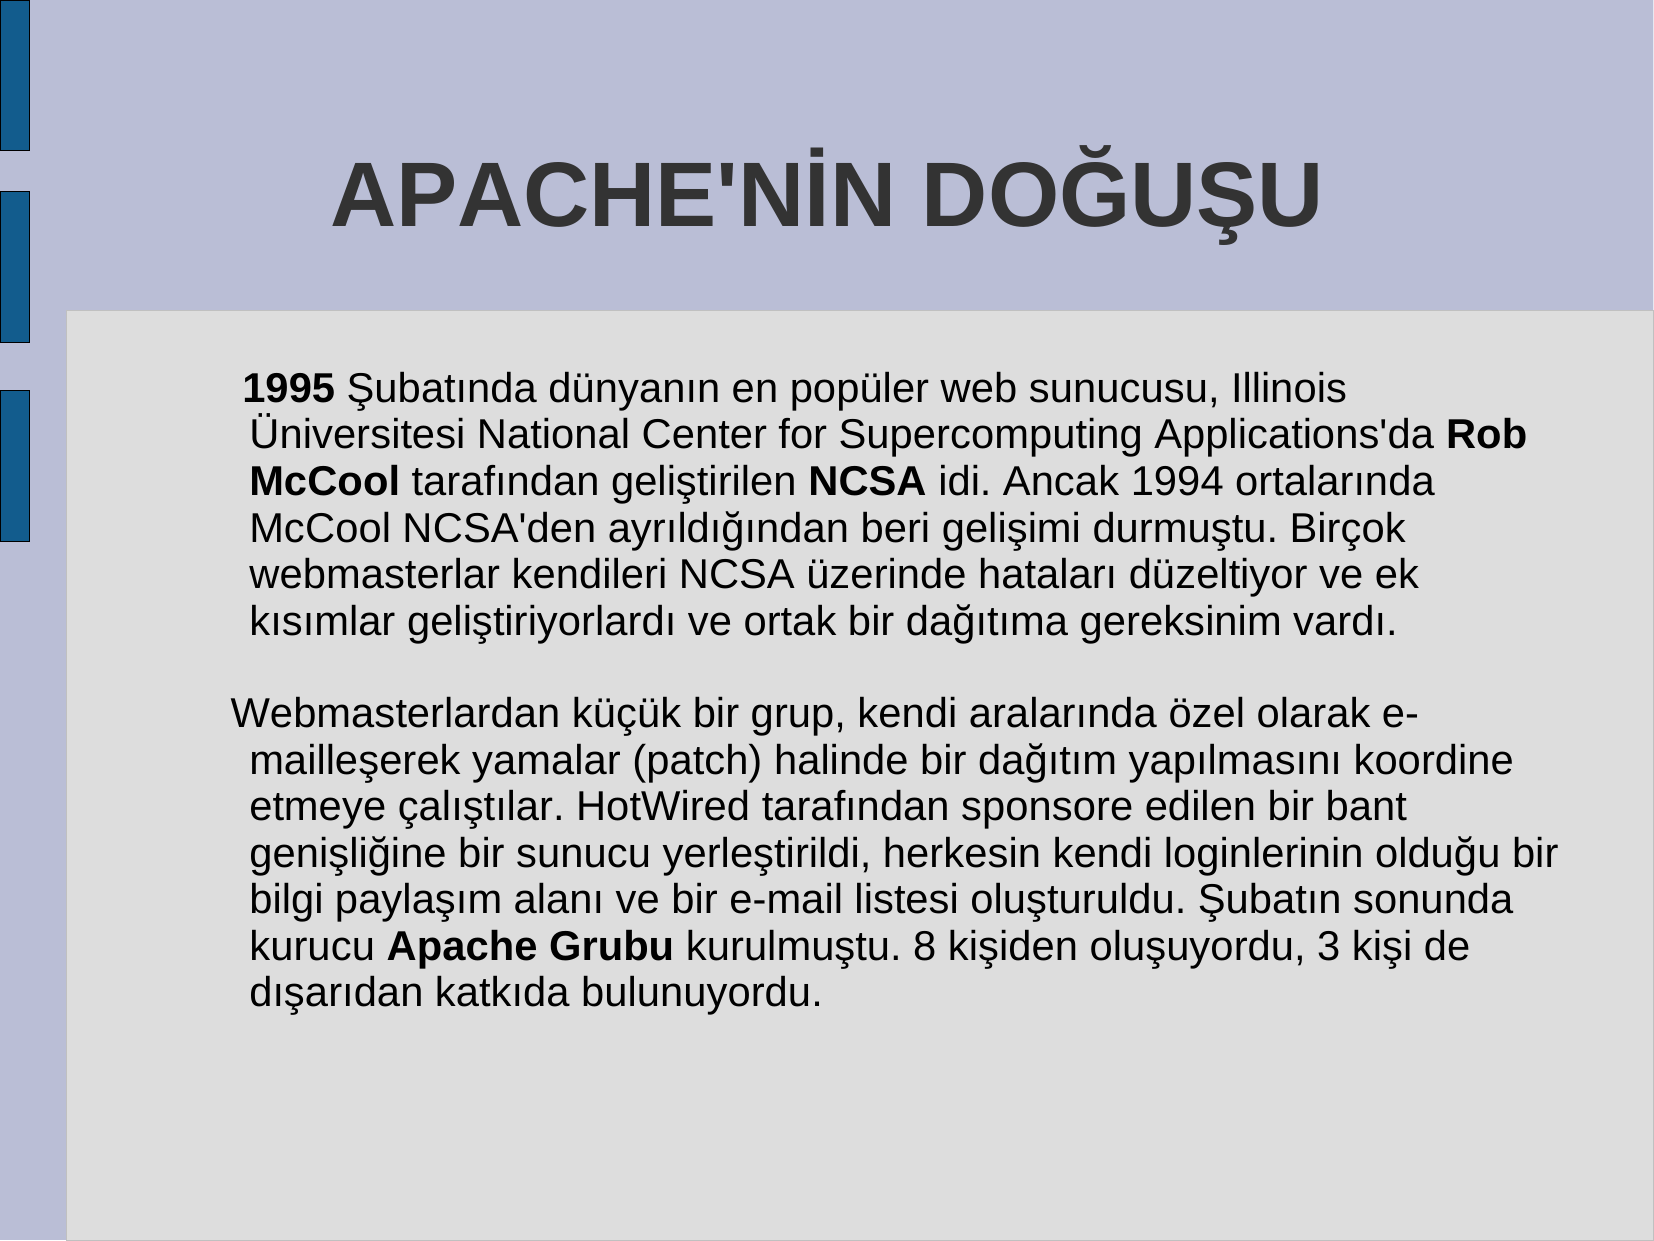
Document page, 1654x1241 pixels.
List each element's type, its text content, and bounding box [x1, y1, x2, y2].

list 1995 Şubatında dünyanın en popüler web sunucusu, Illinois Üniversitesi National Center for Supercomputing Applications'da Rob McCool tarafından geliştirilen NCSA idi. Ancak 1994 ortalarında McCool NCSA'den ayrıldığından beri gelişimi durmuştu. Birçok webmasterlar kendileri NCSA üzerinde hataları düzeltiyor ve ek kısımlar geliştiriyorlardı ve ortak bir dağıtıma gereksinim vardı. Webmasterlardan küçük bir grup, kendi aralarında özel olarak e-mailleşerek yamalar (patch) halinde bir dağıtım yapılmasını koordine etmeye çalıştılar. HotWired tarafından sponsore edilen bir bant genişliğine bir sunucu yerleştirildi, herkesin kendi loginlerinin olduğu bir bilgi paylaşım alanı ve bir e-mail listesi oluşturuldu. Şubatın sonunda kurucu Apache Grubu kurulmuştu. 8 kişiden oluşuyordu, 3 kişi de dışarıdan katkıda bulunuyordu. [178, 364, 1570, 1147]
title APACHE'NİN DOĞUŞU [121, 91, 1534, 299]
